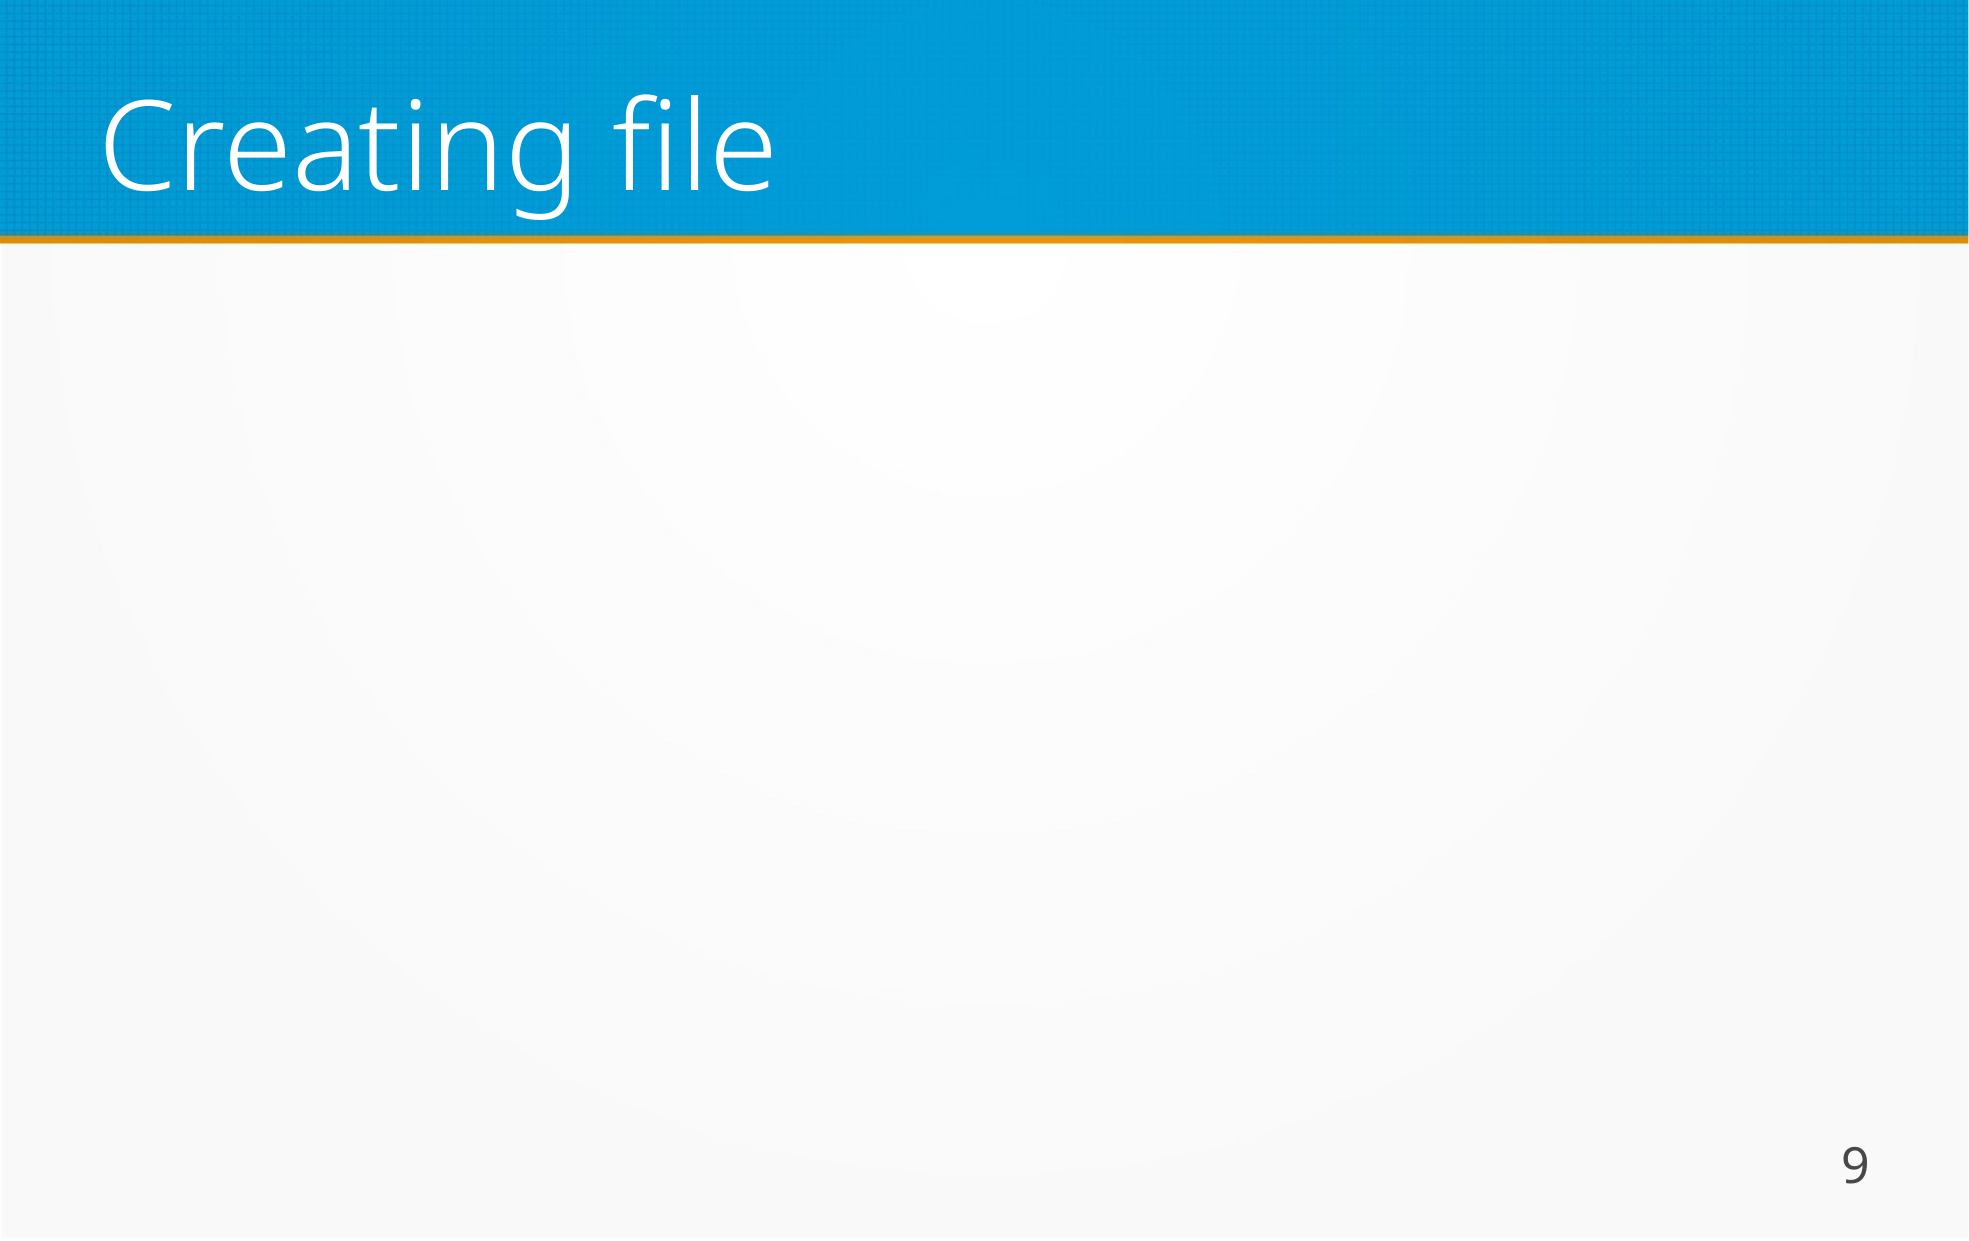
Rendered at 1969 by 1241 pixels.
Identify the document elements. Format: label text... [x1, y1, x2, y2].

title Creating file [98, 19, 1870, 227]
picture [0, 233, 1969, 1241]
